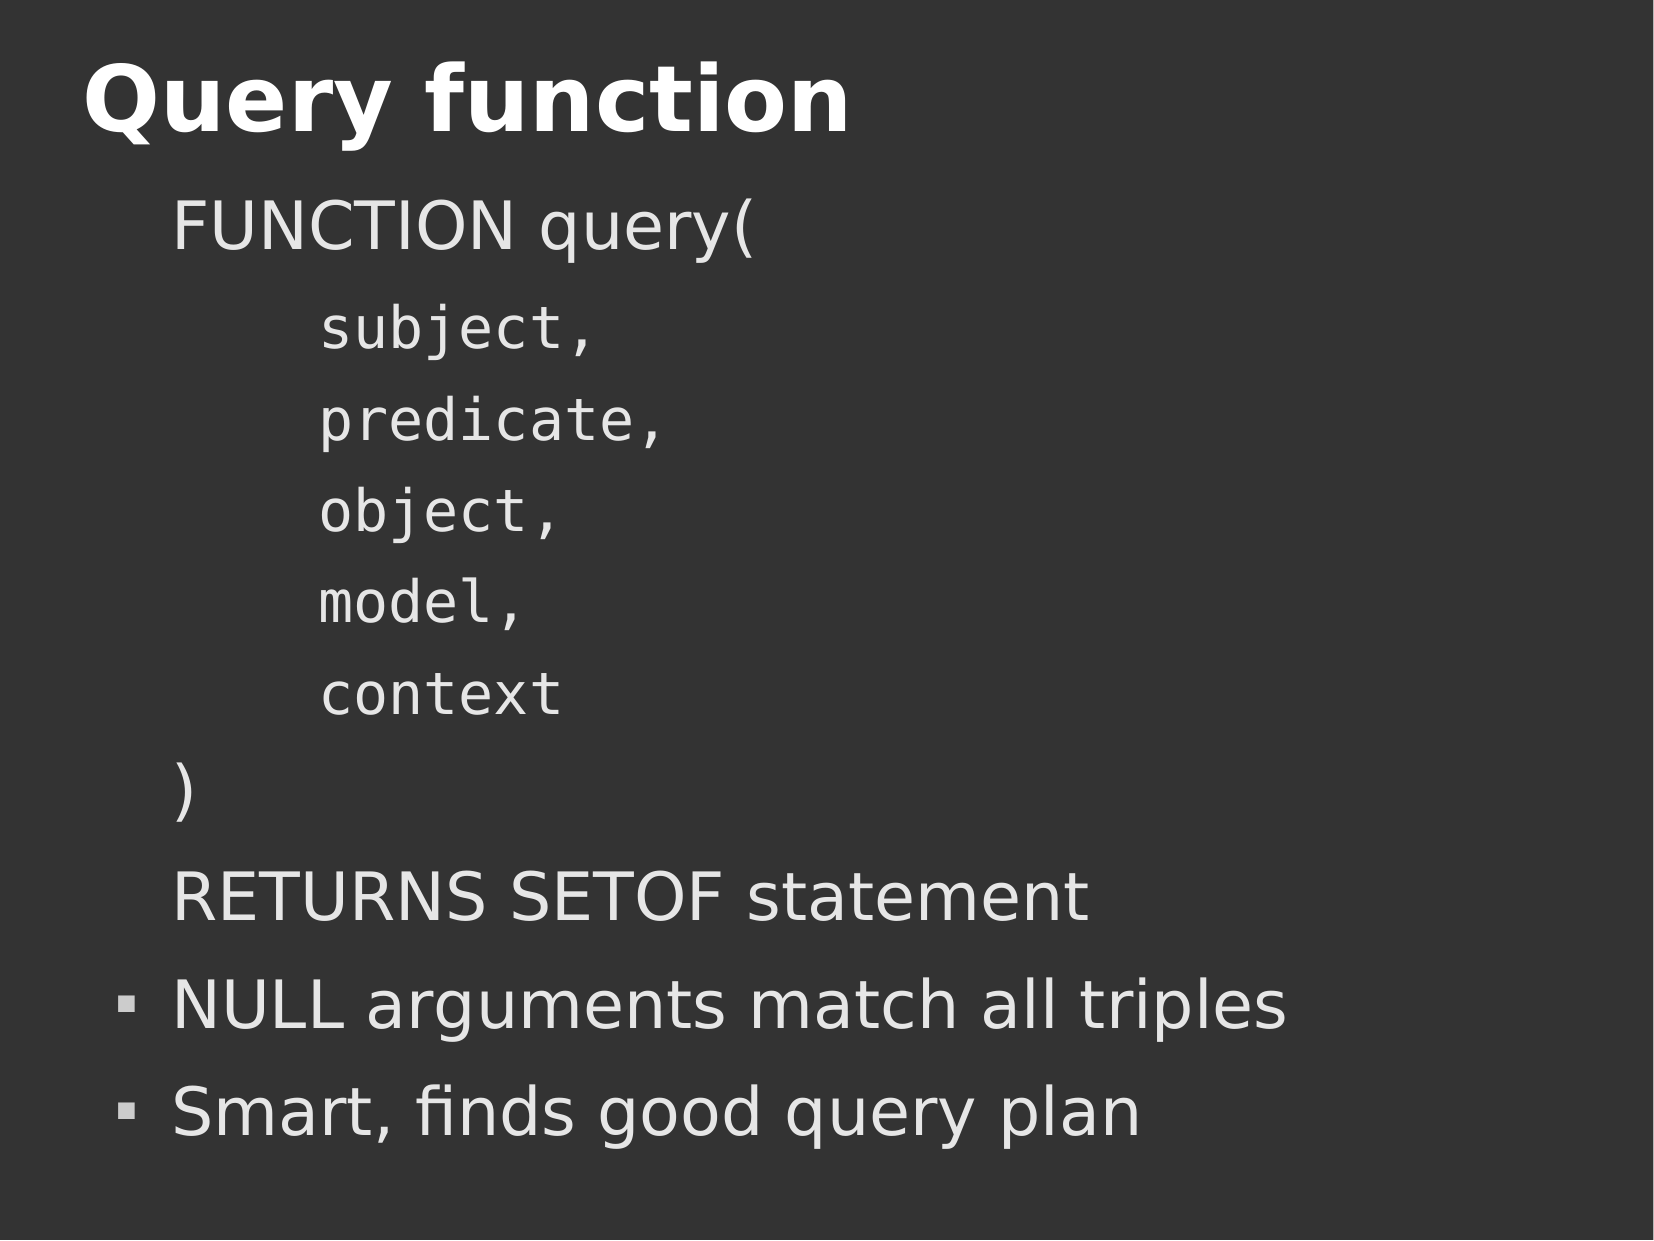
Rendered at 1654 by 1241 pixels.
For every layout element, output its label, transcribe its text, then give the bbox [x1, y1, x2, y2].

list FUNCTION query( subject, predicate, object, model, context ) RETURNS SETOF statement NULL arguments match all triples Smart, finds good query plan [82, 187, 1571, 1152]
title Query function [82, 46, 1571, 154]
